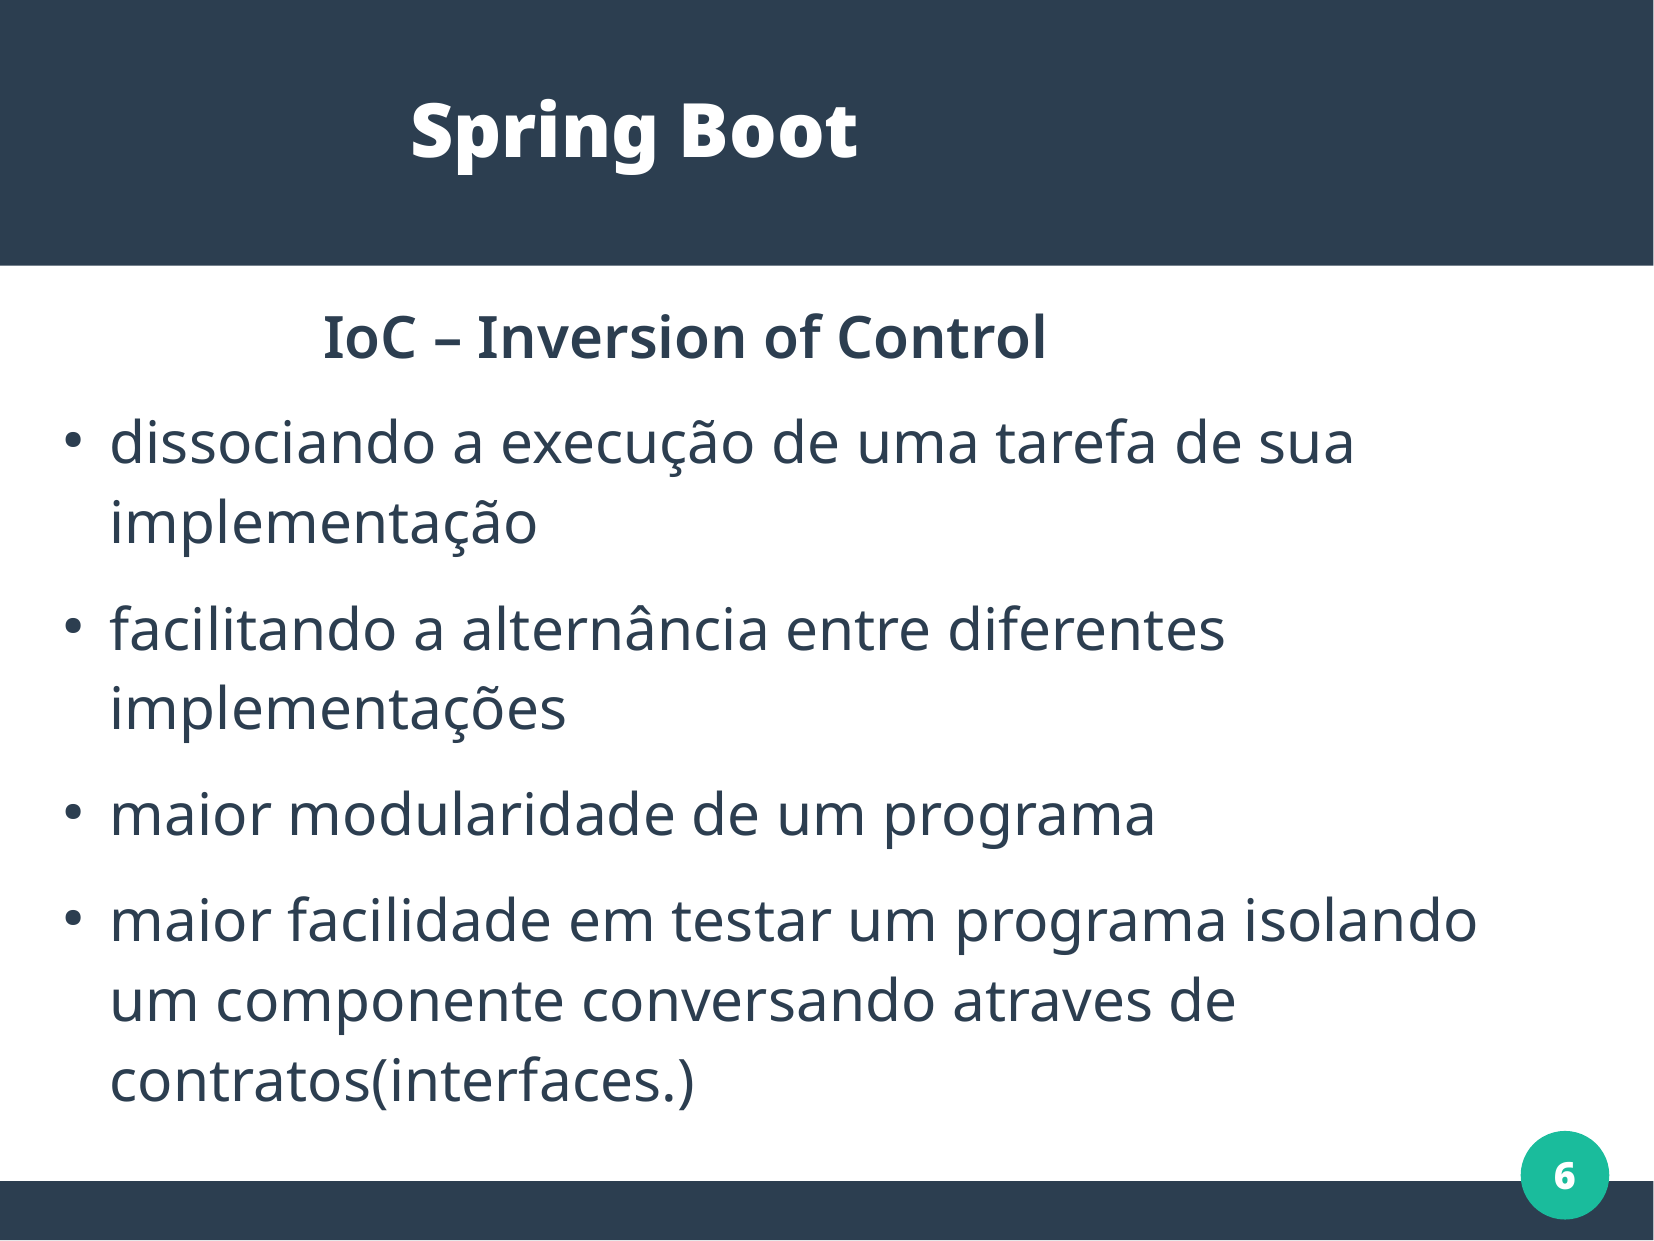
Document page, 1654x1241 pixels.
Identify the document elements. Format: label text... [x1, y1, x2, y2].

title Spring Boot [59, 49, 1595, 207]
list IoC – Inversion of Control dissociando a execução de uma tarefa de sua implementação facilitando a alternância entre diferentes implementações maior modularidade de um programa maior facilidade em testar um programa isolando um componente conversando atraves de contratos(interfaces.) [47, 295, 1583, 1123]
